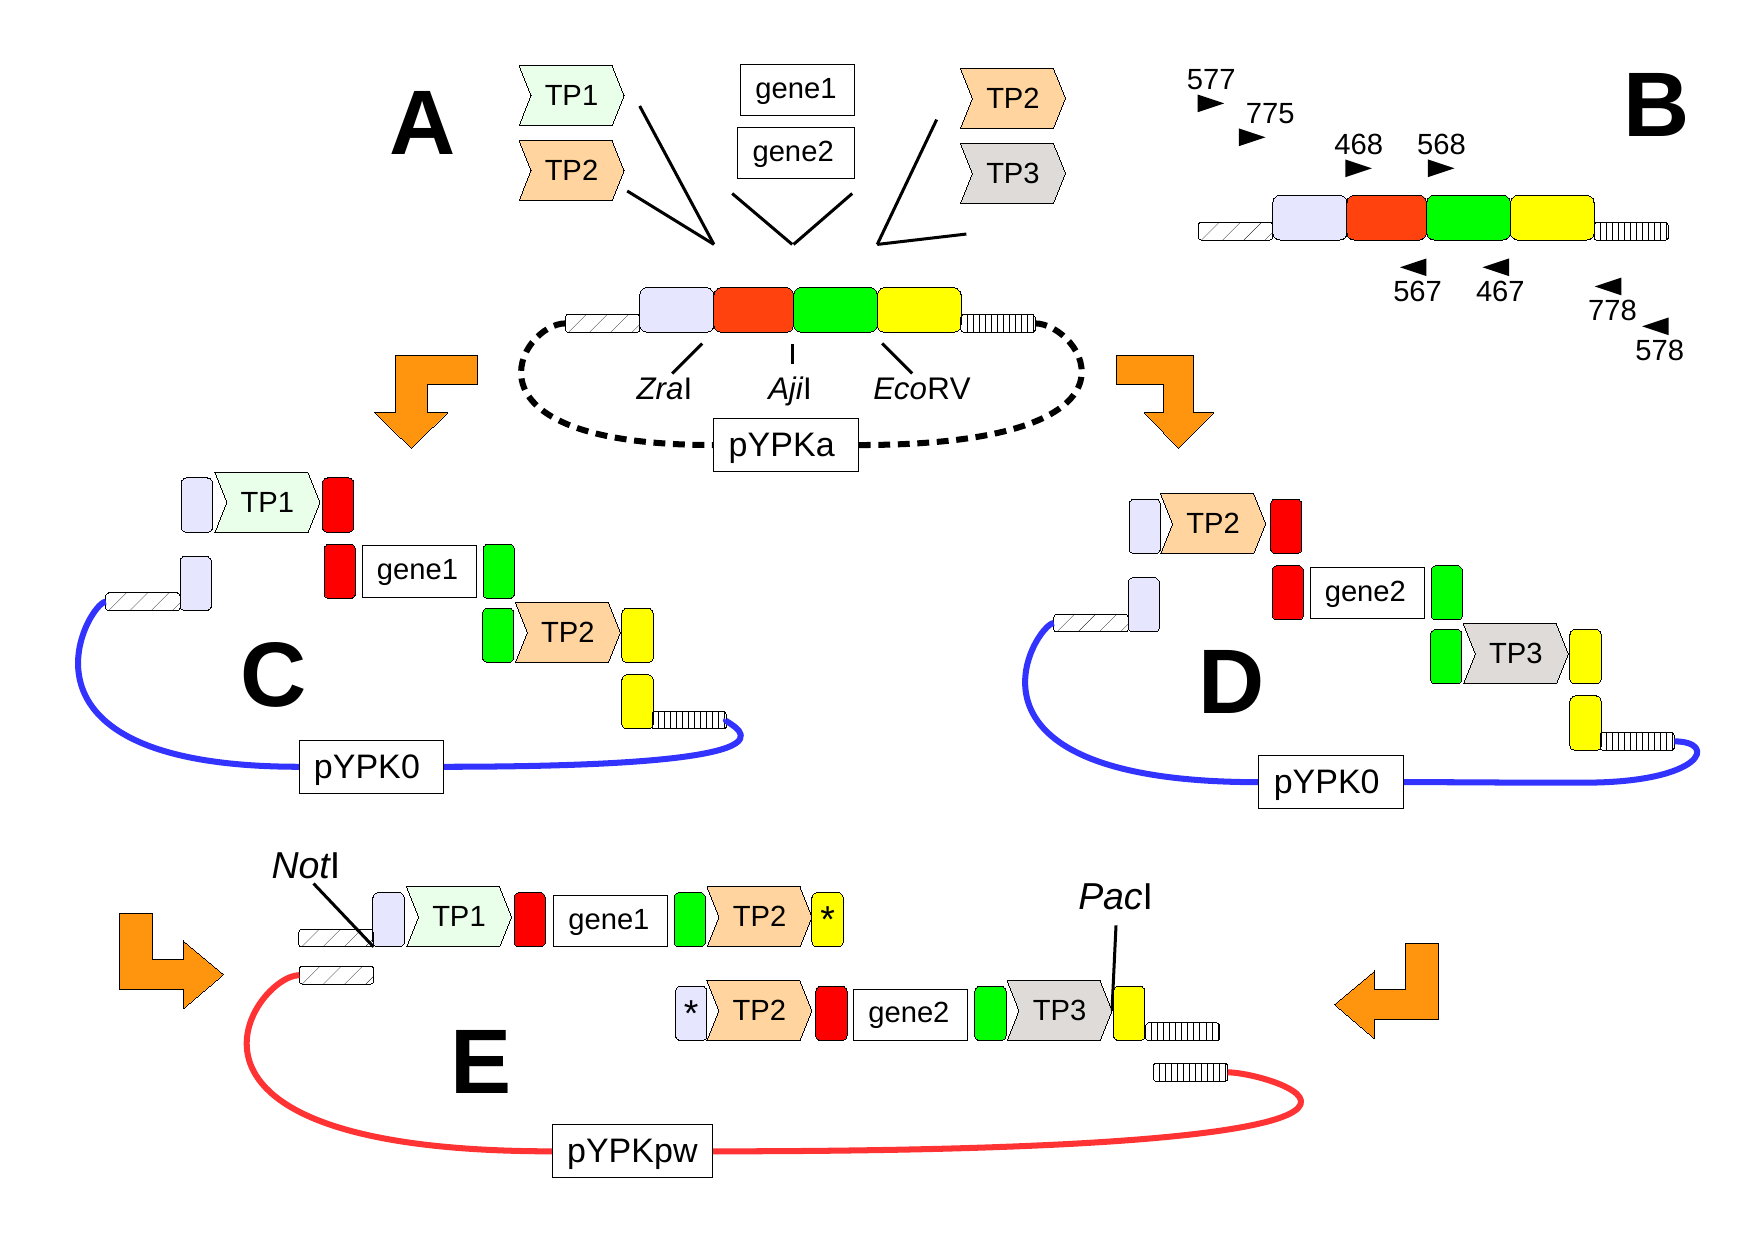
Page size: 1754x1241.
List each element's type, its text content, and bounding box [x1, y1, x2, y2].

text_box 467 [1461, 267, 1552, 315]
text_box gene1 [553, 895, 668, 947]
text_box [374, 355, 478, 449]
text_box [815, 986, 848, 1041]
text_box [1334, 943, 1439, 1039]
text_box pYPK0 [299, 740, 444, 794]
text_box 468 [1319, 120, 1399, 169]
text_box [119, 913, 224, 1009]
text_box [324, 544, 356, 599]
text_box TP2 [960, 68, 1066, 129]
text_box [181, 477, 213, 533]
text_box [105, 556, 212, 611]
text_box gene2 [737, 127, 855, 179]
text_box TP3 [960, 143, 1066, 204]
text_box TP3 [1463, 623, 1569, 684]
text_box EcoRV [858, 364, 997, 428]
text_box [621, 608, 654, 663]
text_box [1113, 986, 1220, 1041]
text_box * [675, 986, 707, 1041]
text_box TP2 [515, 602, 621, 663]
text_box NotI [256, 837, 362, 894]
text_box TP1 [519, 65, 625, 126]
text_box [1569, 695, 1675, 751]
text_box [299, 966, 374, 985]
text_box TP2 [707, 886, 811, 947]
text_box 577 [1172, 55, 1251, 104]
text_box [482, 608, 514, 663]
text_box [360, 892, 405, 947]
text_box A [374, 64, 583, 182]
text_box TP2 [706, 980, 812, 1041]
text_box AjiI [753, 364, 836, 415]
text_box TP1 [406, 886, 512, 947]
text_box [1198, 195, 1669, 241]
text_box [298, 929, 370, 947]
text_box PacI [1063, 868, 1169, 926]
text_box pYPK0 [1258, 755, 1404, 809]
text_box * [811, 892, 844, 947]
text_box TP2 [519, 140, 625, 201]
text_box pYPKa [713, 418, 859, 472]
text_box gene1 [362, 545, 477, 598]
text_box [322, 477, 354, 533]
text_box 578 [1620, 326, 1711, 374]
text_box [514, 892, 546, 947]
text_box [1431, 565, 1463, 620]
text_box [1272, 565, 1304, 620]
text_box C [225, 615, 329, 734]
text_box TP1 [214, 472, 320, 533]
text_box [565, 287, 1036, 333]
text_box ZraI [621, 364, 724, 415]
text_box [974, 986, 1007, 1041]
text_box [1569, 629, 1602, 684]
text_box TP3 [1007, 980, 1113, 1041]
text_box E [435, 1003, 644, 1122]
text_box 775 [1231, 89, 1310, 138]
text_box [1430, 629, 1462, 684]
text_box [674, 892, 706, 947]
text_box gene2 [853, 989, 968, 1041]
text_box [1270, 499, 1302, 554]
text_box pYPKpw [552, 1124, 713, 1178]
text_box TP2 [1160, 493, 1266, 554]
text_box gene2 [1310, 567, 1425, 619]
text_box 778 [1573, 286, 1664, 335]
text_box B [1608, 45, 1754, 164]
text_box 568 [1402, 120, 1481, 169]
text_box D [1183, 623, 1287, 741]
text_box [1153, 1063, 1228, 1082]
text_box [621, 674, 727, 729]
text_box [1116, 355, 1214, 449]
text_box [1129, 499, 1161, 554]
text_box [1053, 577, 1160, 632]
text_box gene1 [740, 64, 855, 116]
text_box [483, 544, 515, 599]
text_box 567 [1378, 267, 1461, 315]
